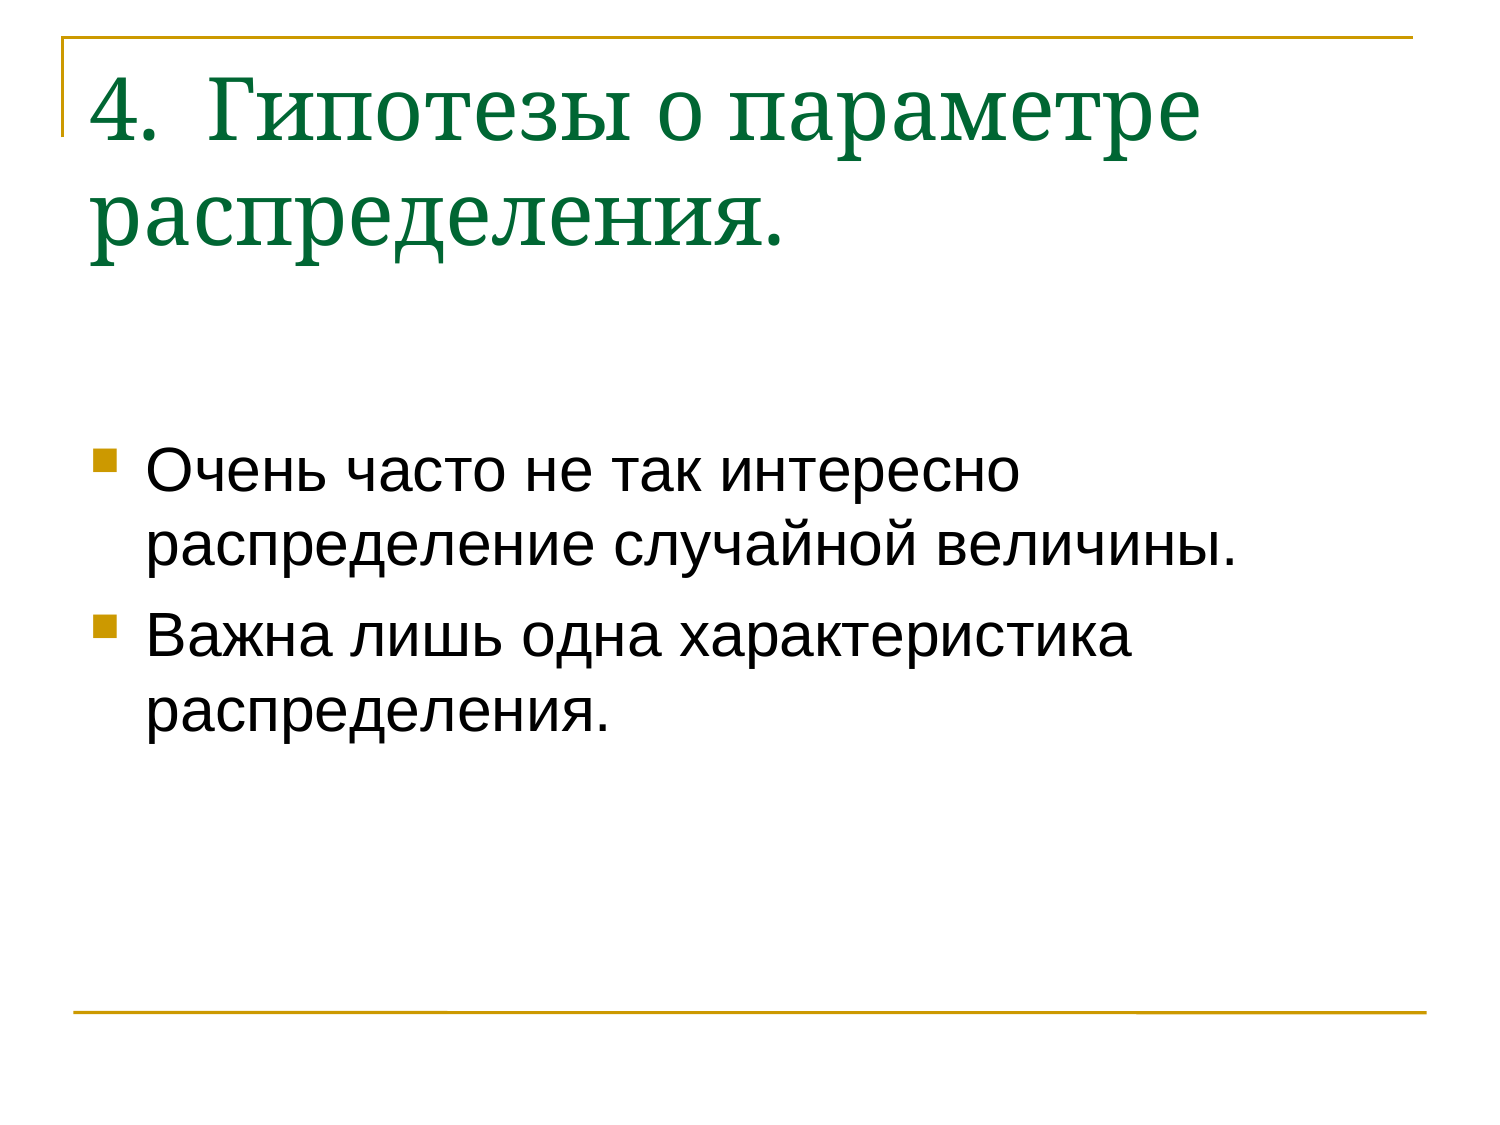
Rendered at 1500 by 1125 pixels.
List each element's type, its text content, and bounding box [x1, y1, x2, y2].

title 4. Гипотезы о параметре распределения. [75, 45, 1426, 233]
list Очень часто не так интересно распределение случайной величины. Важна лишь одна характеристика распределения. [75, 420, 1426, 1006]
